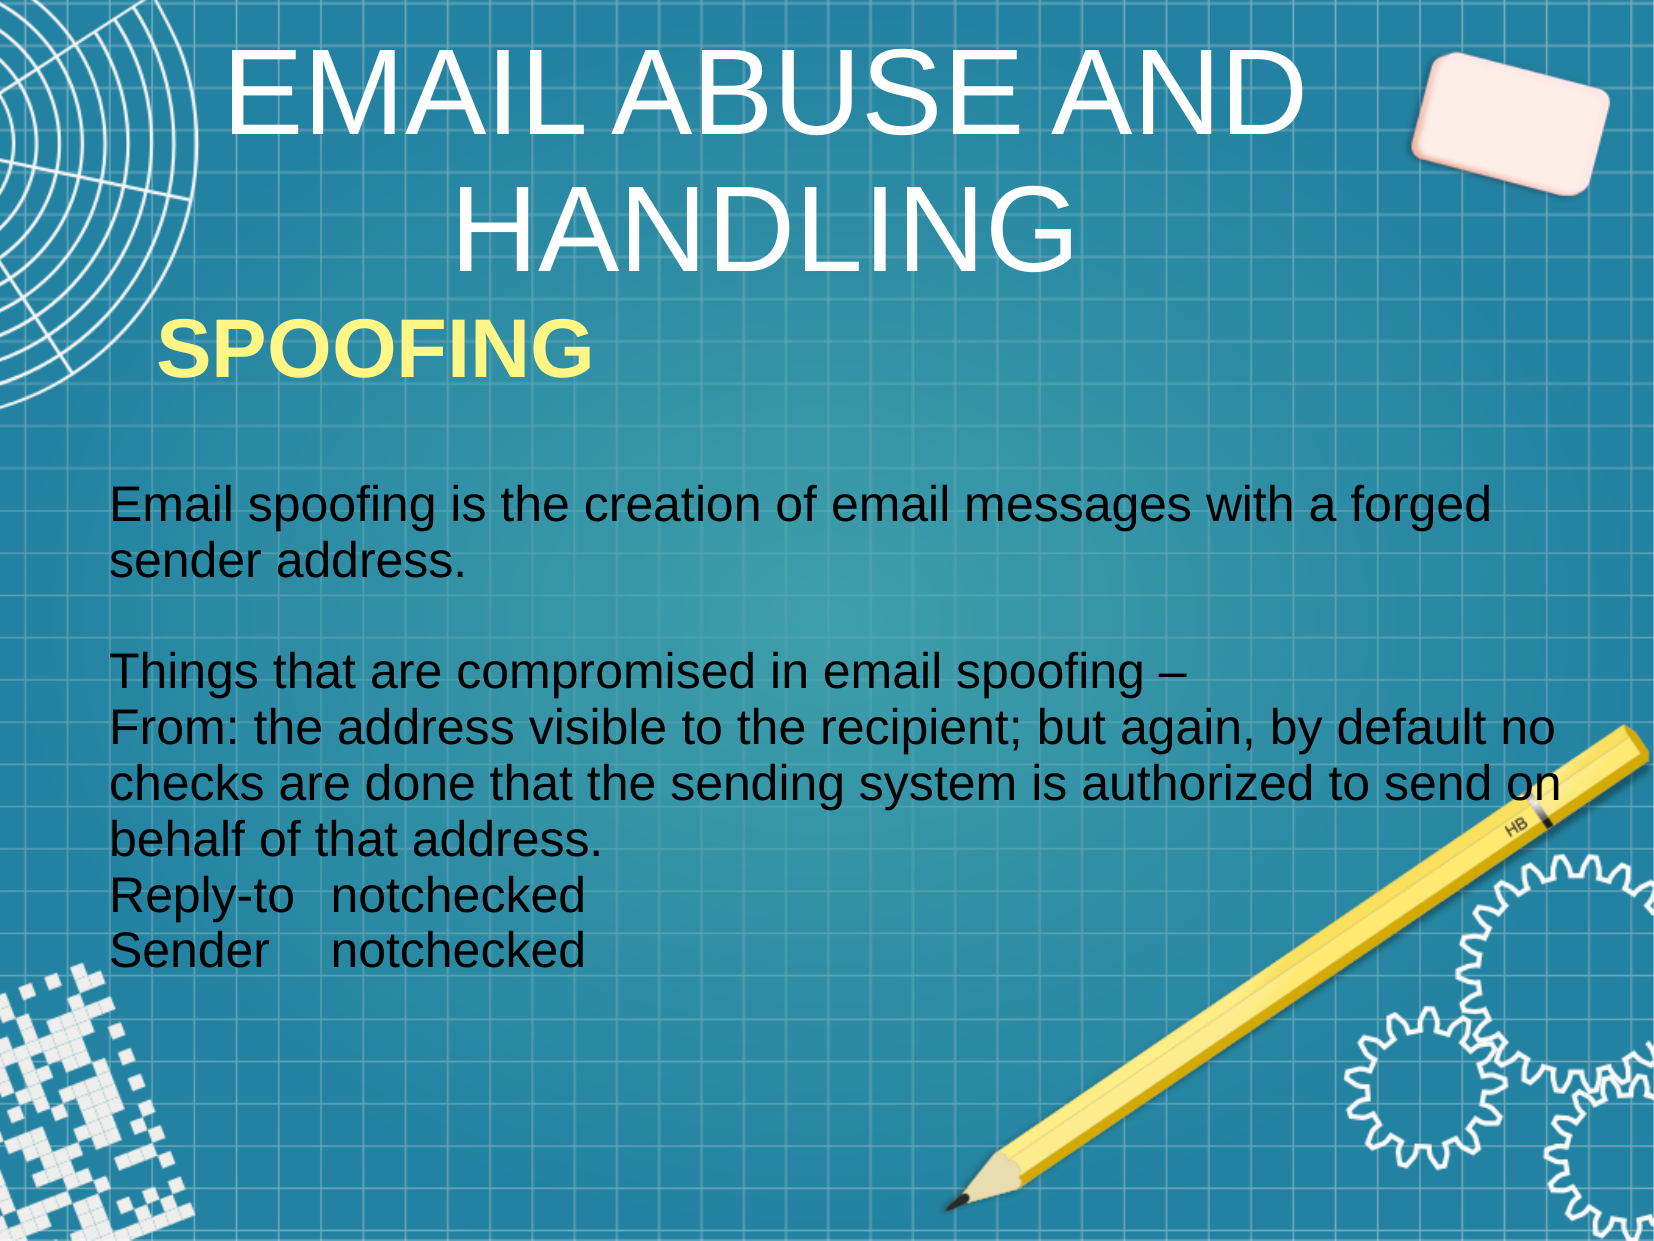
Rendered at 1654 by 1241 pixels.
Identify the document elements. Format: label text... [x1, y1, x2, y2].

text_box SPOOFING [141, 295, 1512, 414]
title EMAIL ABUSE AND HANDLING [174, 45, 1357, 276]
text_box Email spoofing is the creation of email messages with a forged sender address. Things that are compromised in email spoofing – From: the address visible to the recipient; but again, by default no checks are done that the sending system is authorized to send on behalf of that address. Reply-to notchecked Sender notchecked [94, 413, 1583, 1182]
picture [0, 0, 1654, 1241]
